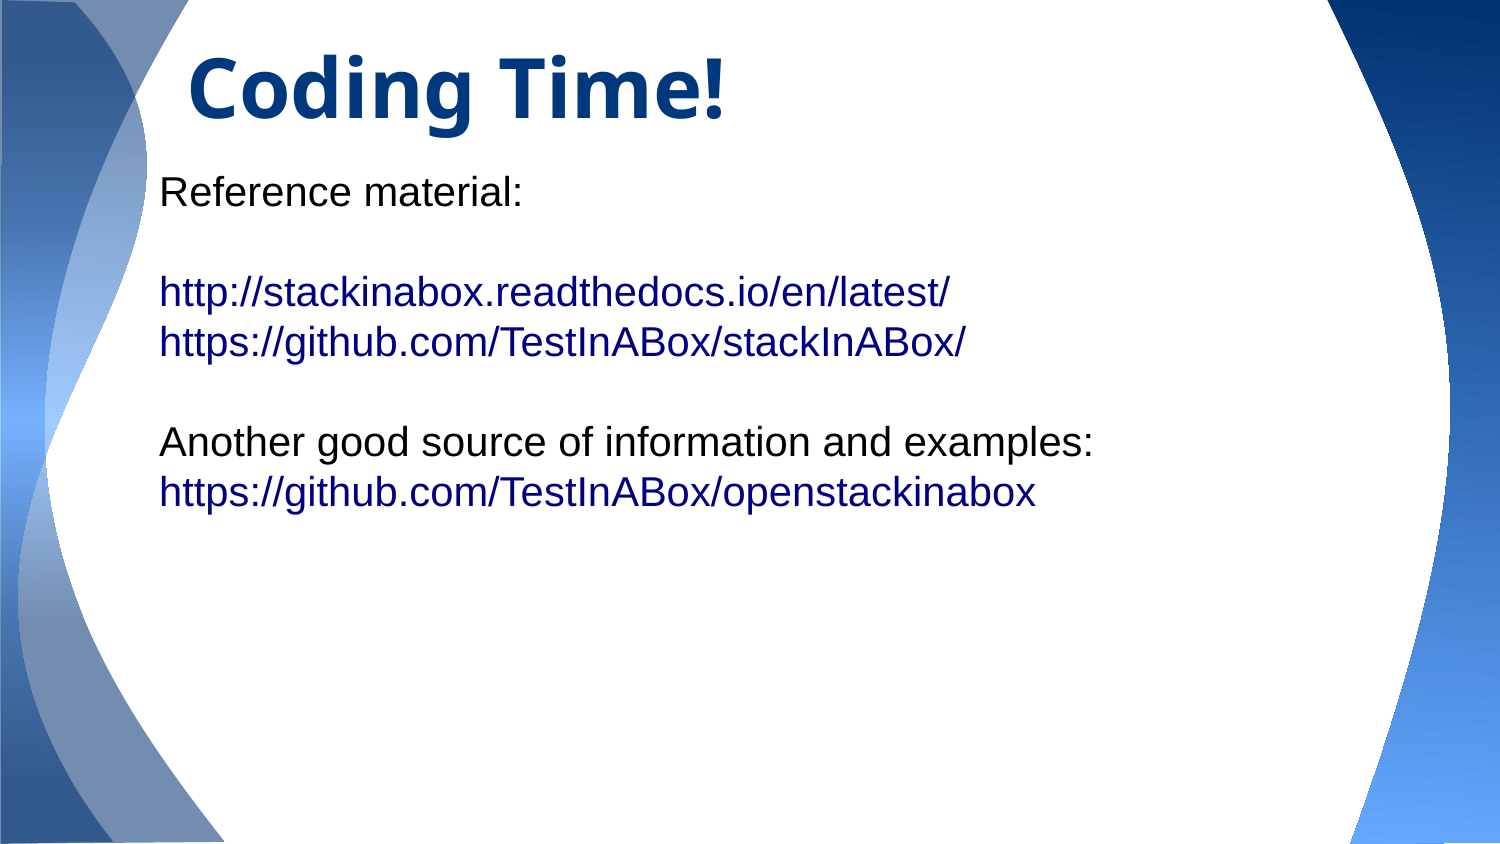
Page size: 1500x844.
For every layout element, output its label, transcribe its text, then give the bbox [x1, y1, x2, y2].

title Coding Time! [171, 33, 1426, 151]
title Reference material: http://stackinabox.readthedocs.io/en/latest/ https://github.com/TestInABox/stackInABox/ Another good source of information and examples: https://github.com/TestInABox/openstackinabox [144, 150, 1390, 798]
